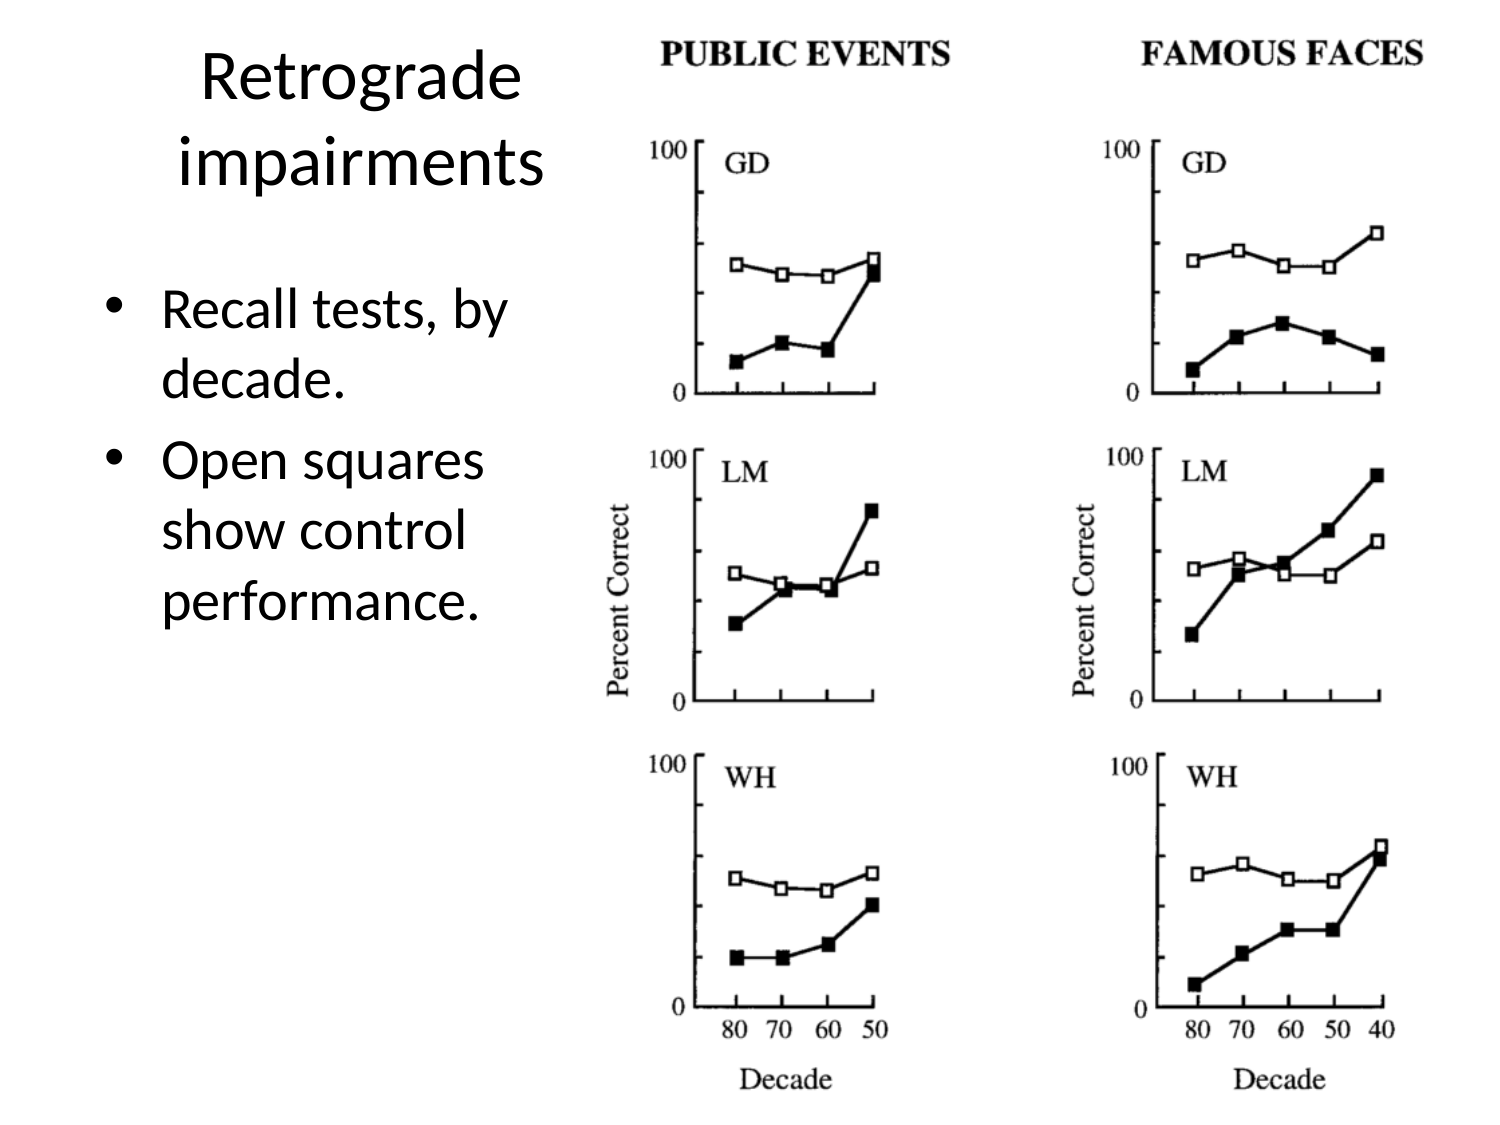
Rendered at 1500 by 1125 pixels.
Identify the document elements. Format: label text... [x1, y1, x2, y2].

picture [535, 19, 1500, 1101]
title Retrograde impairments [30, 19, 535, 208]
list Recall tests, by decade. Open squares show control performance. [89, 262, 535, 1005]
